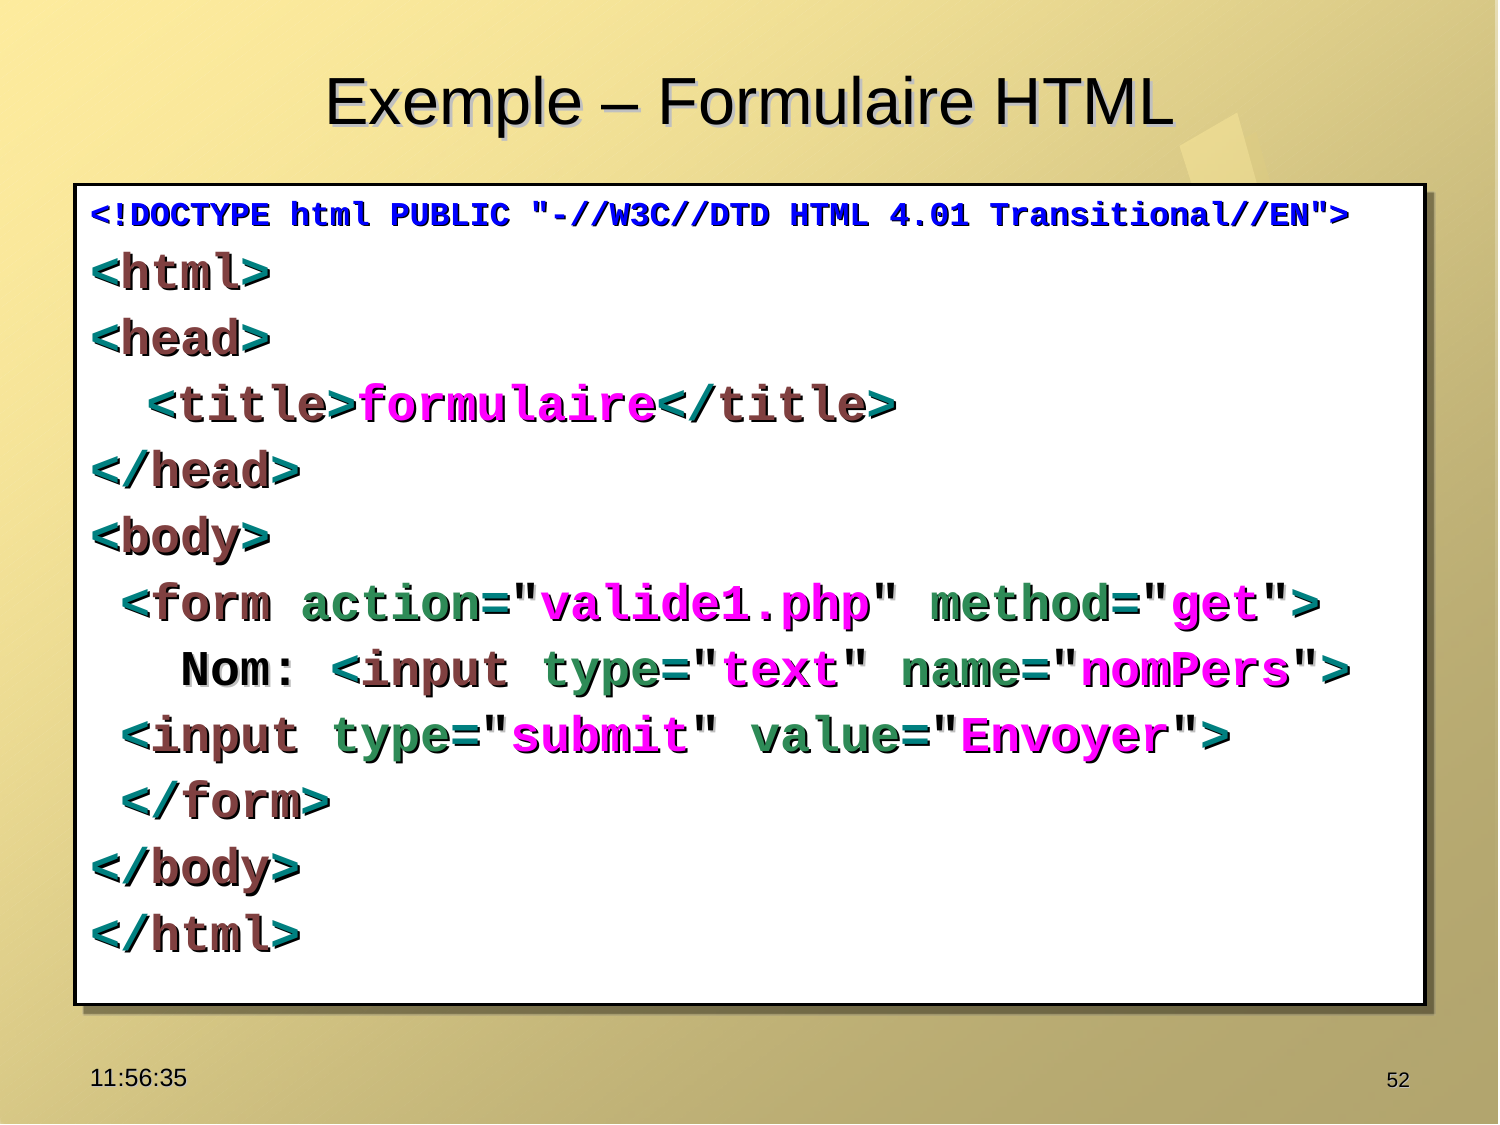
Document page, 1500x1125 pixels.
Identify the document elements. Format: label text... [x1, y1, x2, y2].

list <!DOCTYPE html PUBLIC "-//W3C//DTD HTML 4.01 Transitional//EN"> <html> <head> <title>formulaire</title> </head> <body> <form action="valide1.php" method="get"> Nom: <input type="text" name="nomPers"> <input type="submit" value="Envoyer"> </form> </body> </html> [75, 184, 1426, 1005]
text_box 18:45:30 [74, 1058, 426, 1100]
text_box <numéro> [1074, 1058, 1426, 1100]
title Exemple – Formulaire HTML [75, 45, 1426, 152]
